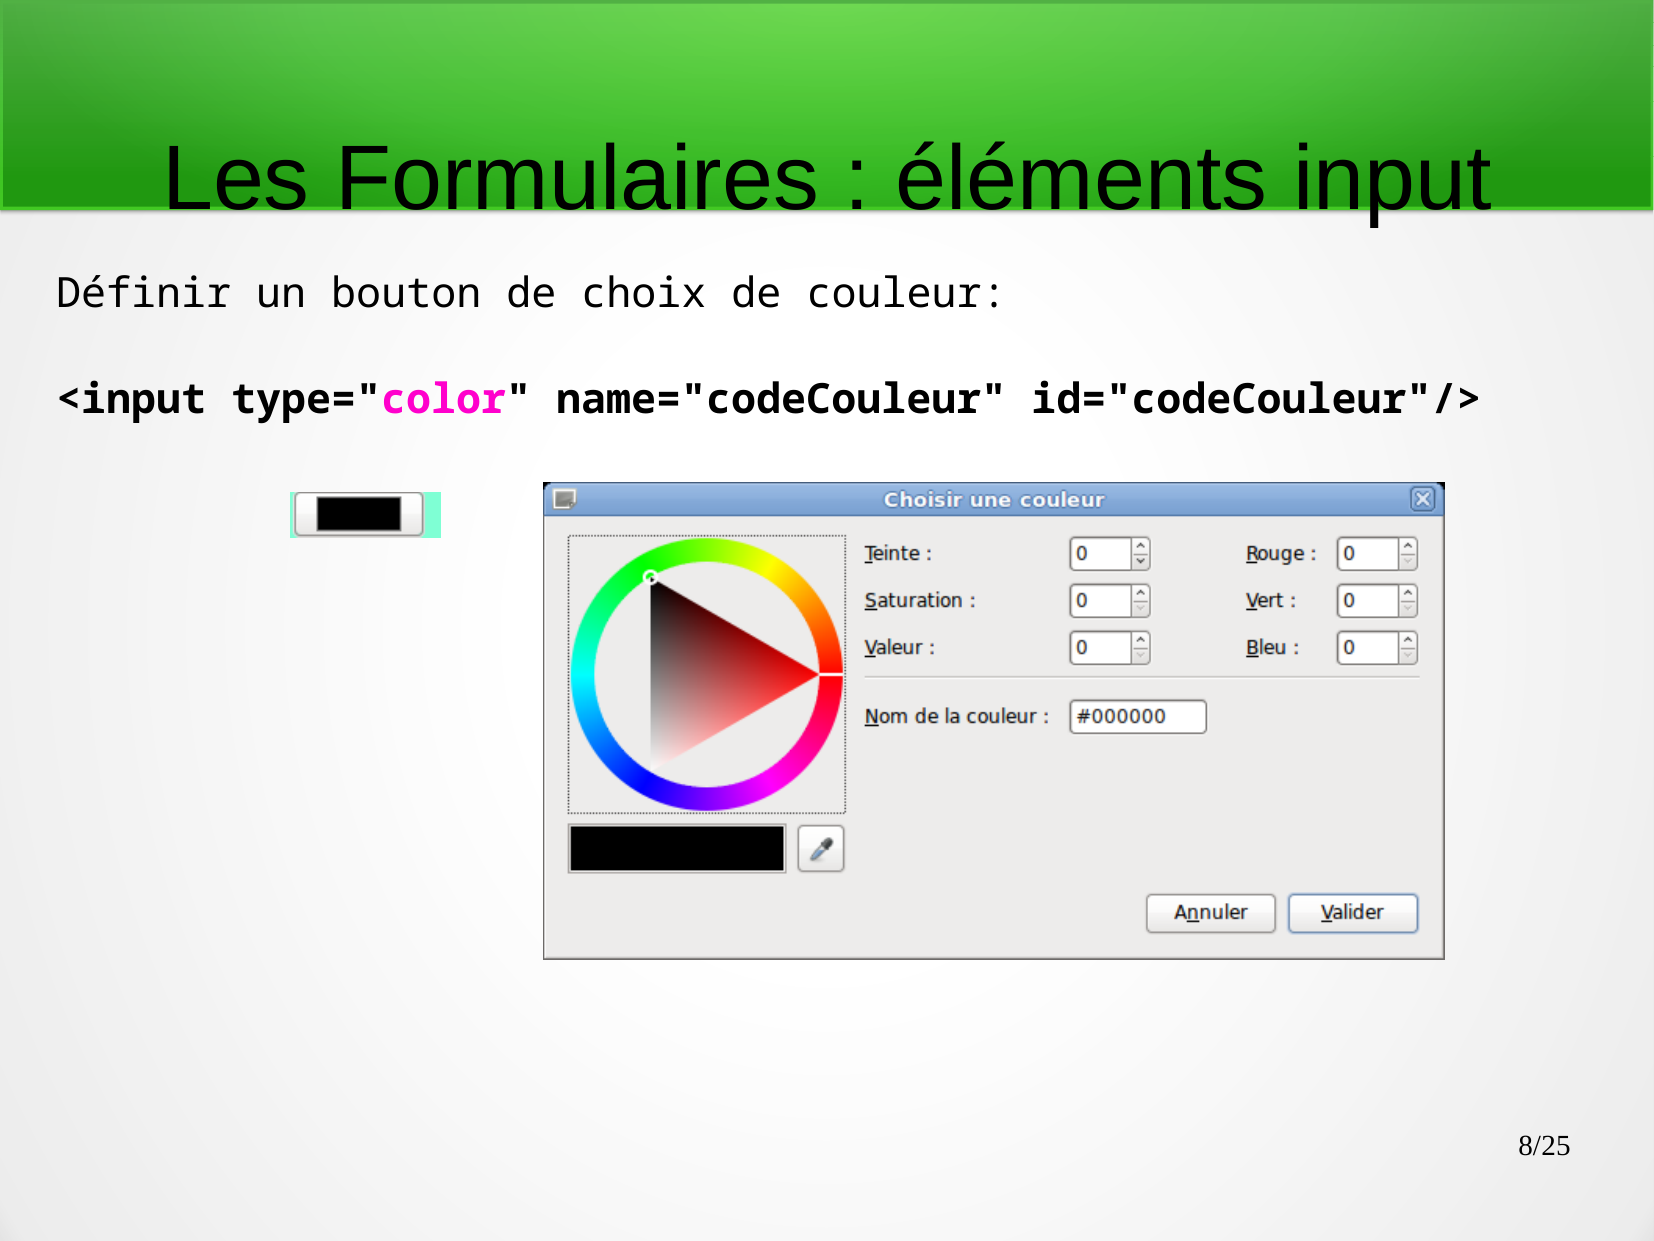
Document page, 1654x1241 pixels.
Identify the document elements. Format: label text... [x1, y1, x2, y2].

text_box Définir un bouton de choix de couleur: <input type="color" name="codeCouleur" id="codeCouleur"/> [55, 265, 1624, 1188]
picture [543, 482, 1445, 960]
picture [290, 492, 441, 538]
title Les Formulaires : éléments input [121, 77, 1534, 265]
